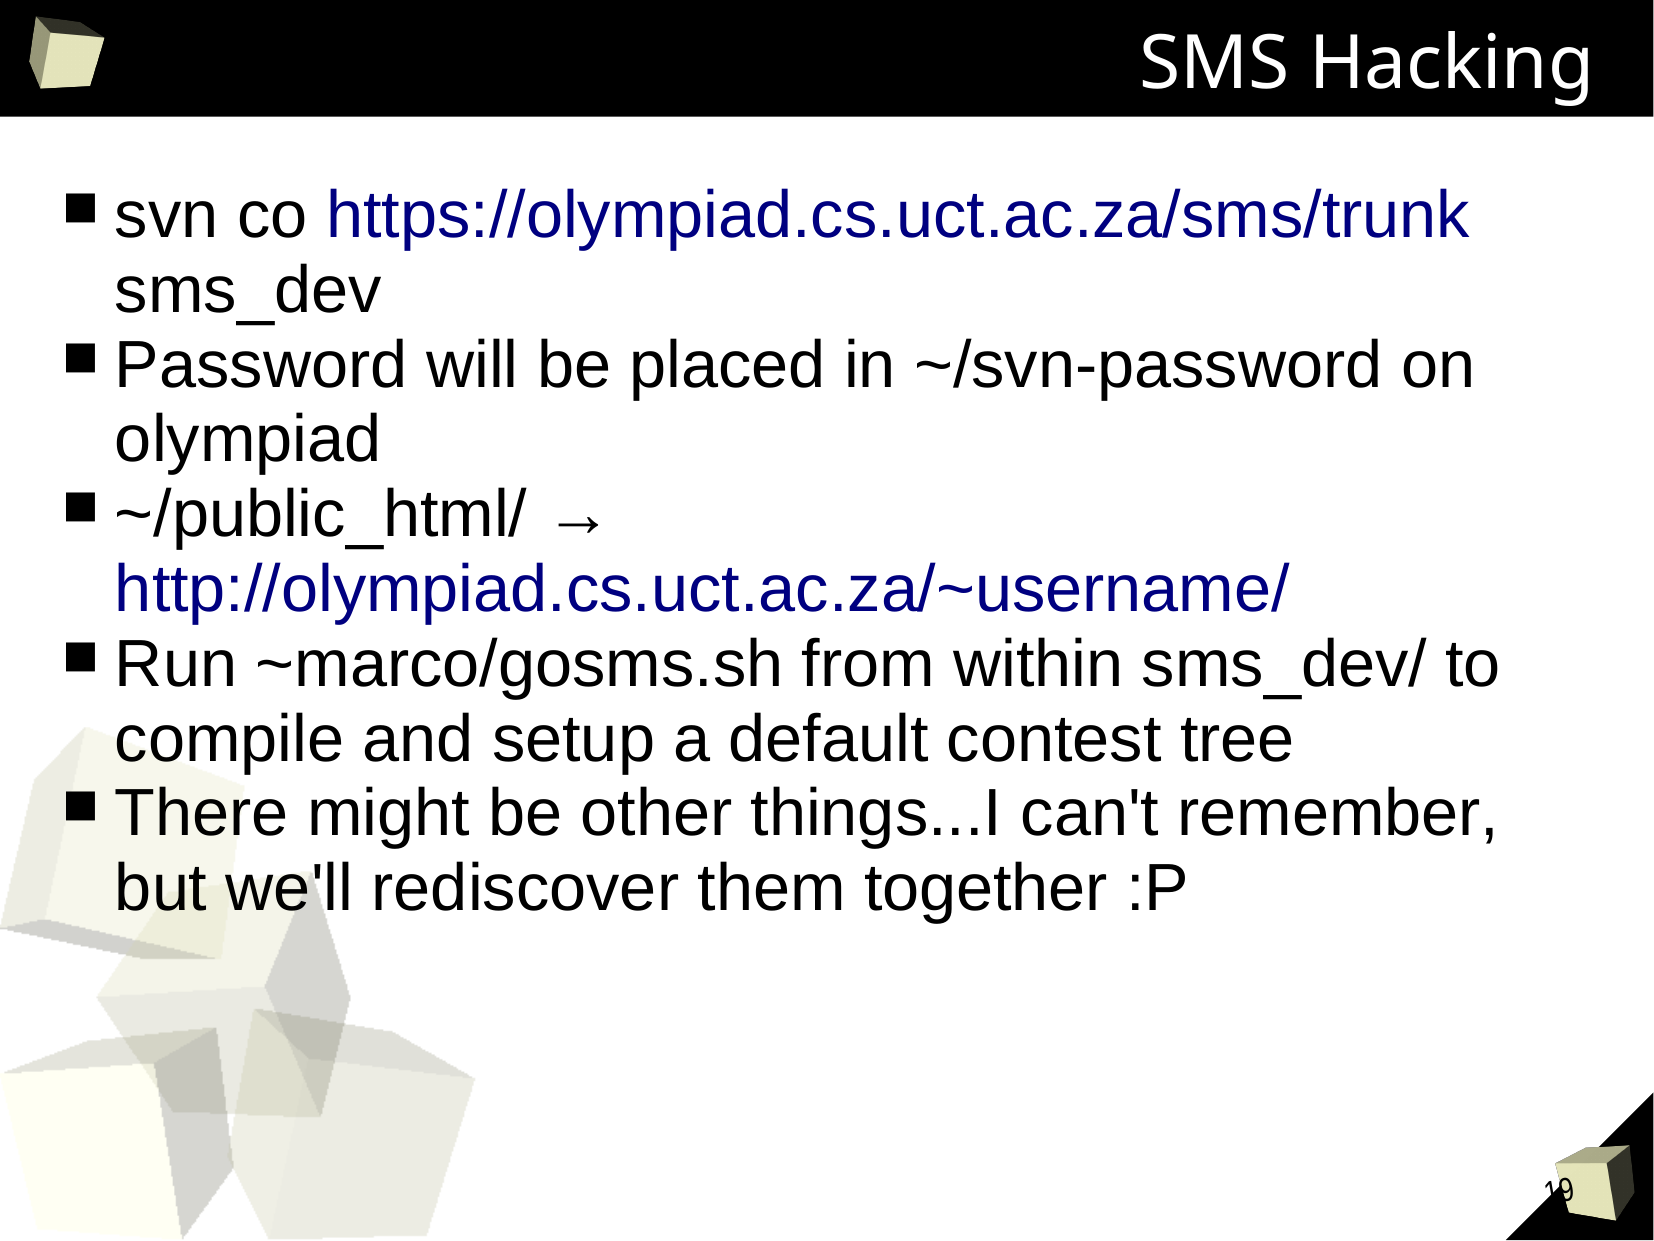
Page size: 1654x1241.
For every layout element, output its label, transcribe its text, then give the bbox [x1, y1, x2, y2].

list svn co https://olympiad.cs.uct.ac.za/sms/trunk sms_dev Password will be placed in ~/svn-password on olympiad ~/public_html/ → http://olympiad.cs.uct.ac.za/~username/ Run ~marco/gosms.sh from within sms_dev/ to compile and setup a default contest tree There might be other things...I can't remember, but we'll rediscover them together :P [44, 177, 1611, 1200]
title SMS Hacking [118, 6, 1595, 112]
picture [0, 726, 477, 1241]
